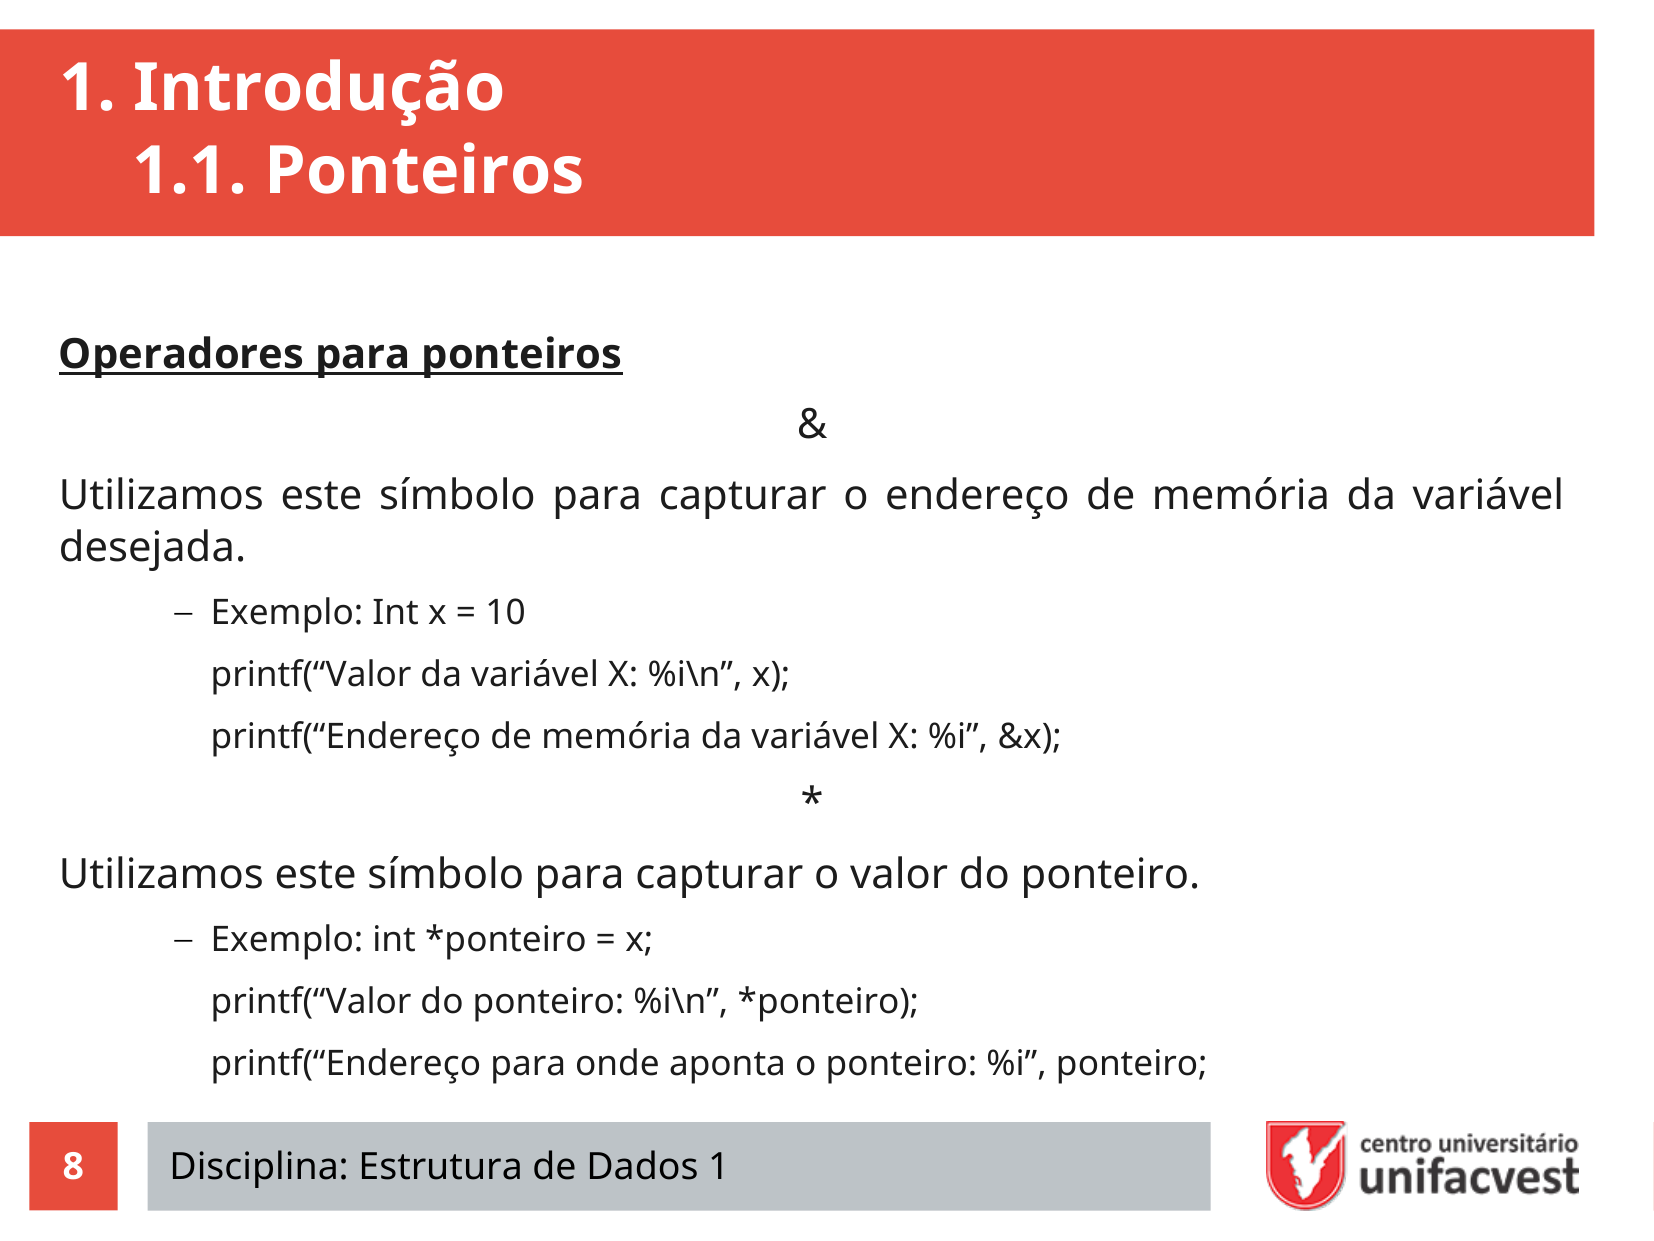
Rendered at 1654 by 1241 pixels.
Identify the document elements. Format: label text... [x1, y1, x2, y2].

text_box [1238, 1120, 1654, 1212]
picture [1266, 1121, 1579, 1211]
text_box Disciplina: Estrutura de Dados 1 [154, 1132, 1205, 1196]
list Operadores para ponteiros & Utilizamos este símbolo para capturar o endereço de memória da variável desejada. Exemplo: Int x = 10 printf(“Valor da variável X: %i\n”, x); printf(“Endereço de memória da variável X: %i”, &x); * Utilizamos este símbolo para capturar o valor do ponteiro. Exemplo: int *ponteiro = x; printf(“Valor do ponteiro: %i\n”, *ponteiro); printf(“Endereço para onde aponta o ponteiro: %i”, ponteiro; [59, 324, 1566, 1093]
title 1. Introdução 1.1. Ponteiros [59, 59, 1595, 207]
